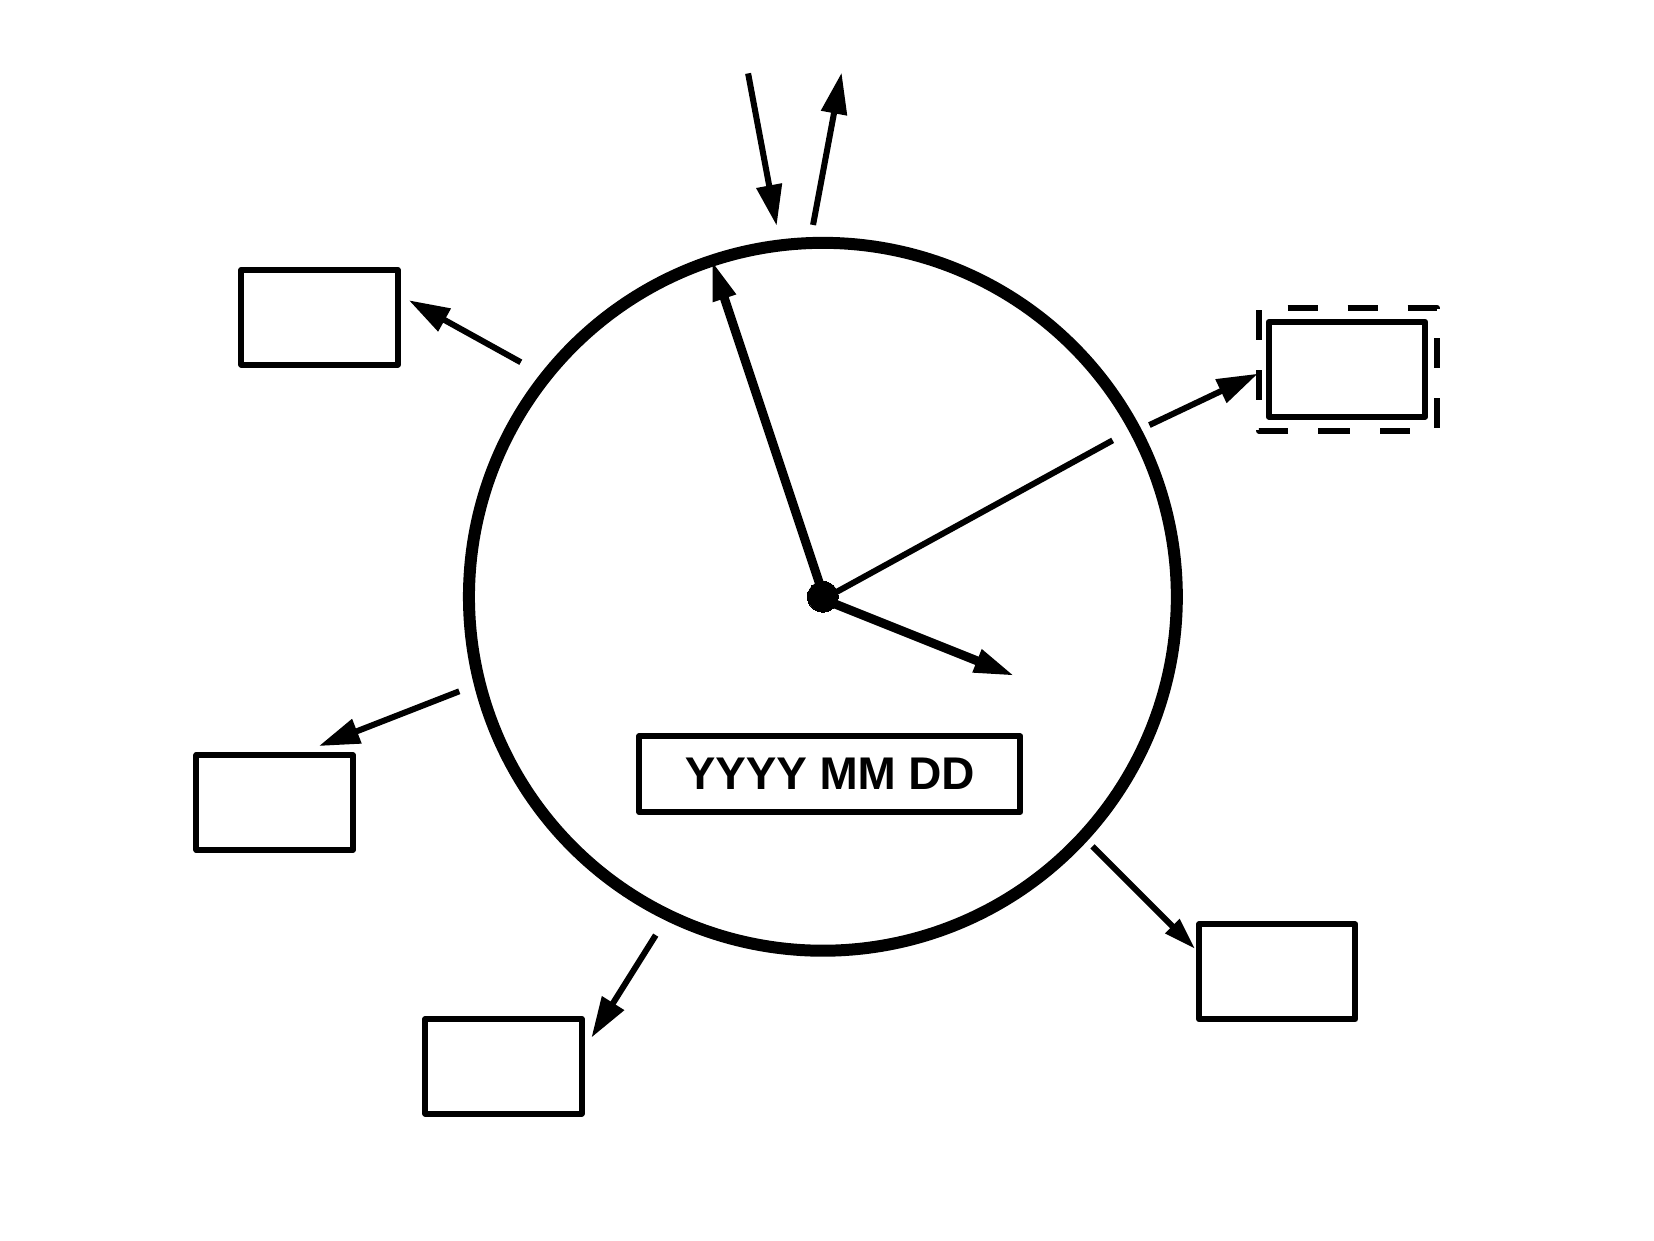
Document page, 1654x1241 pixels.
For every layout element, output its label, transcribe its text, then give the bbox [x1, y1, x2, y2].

text_box [807, 581, 839, 613]
text_box YYYY MM DD [639, 736, 1021, 813]
